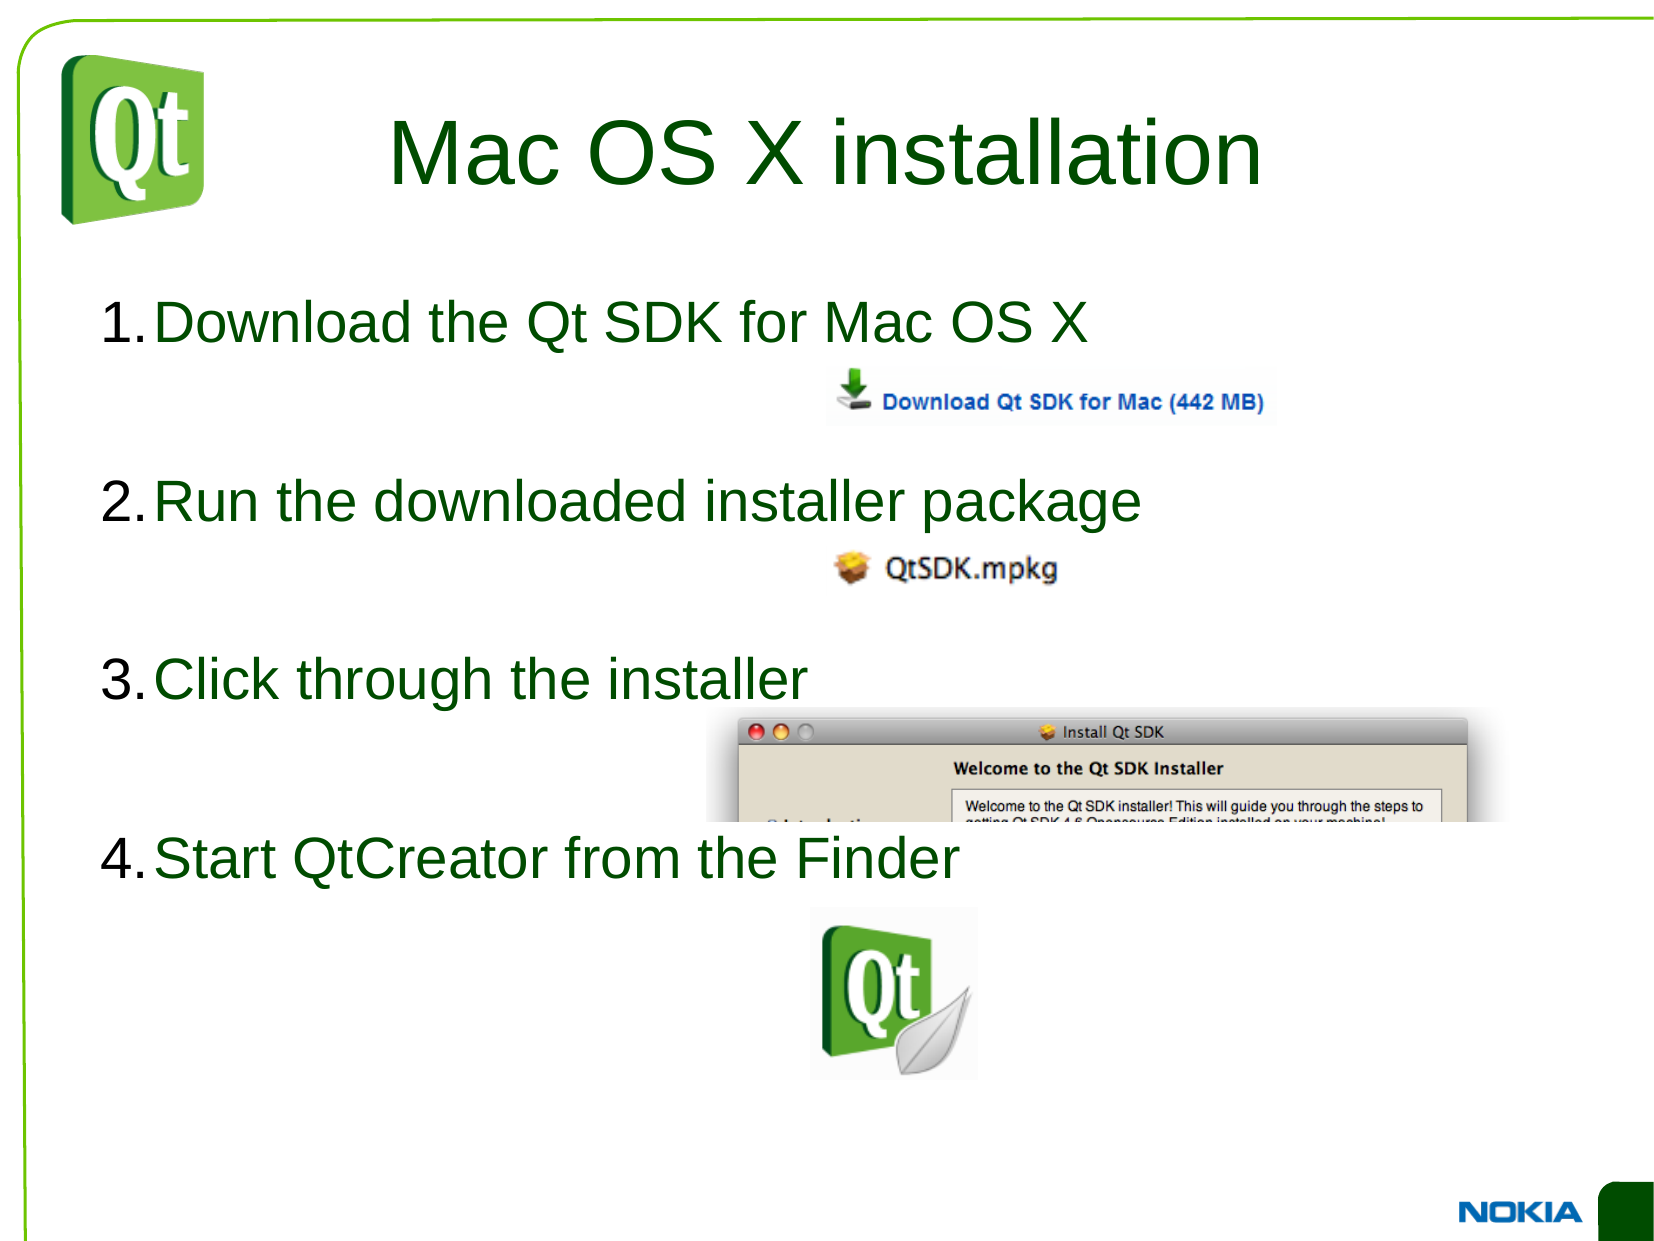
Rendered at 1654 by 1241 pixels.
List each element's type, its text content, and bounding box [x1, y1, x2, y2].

picture [61, 55, 204, 225]
picture [706, 707, 1521, 822]
picture [825, 546, 1069, 596]
picture [1459, 1201, 1583, 1223]
picture [810, 907, 978, 1080]
title Mac OS X installation [82, 56, 1571, 250]
list Download the Qt SDK for Mac OS X Run the downloaded installer package Click through the installer Start QtCreator from the Finder [82, 290, 1571, 1094]
picture [826, 354, 1277, 426]
